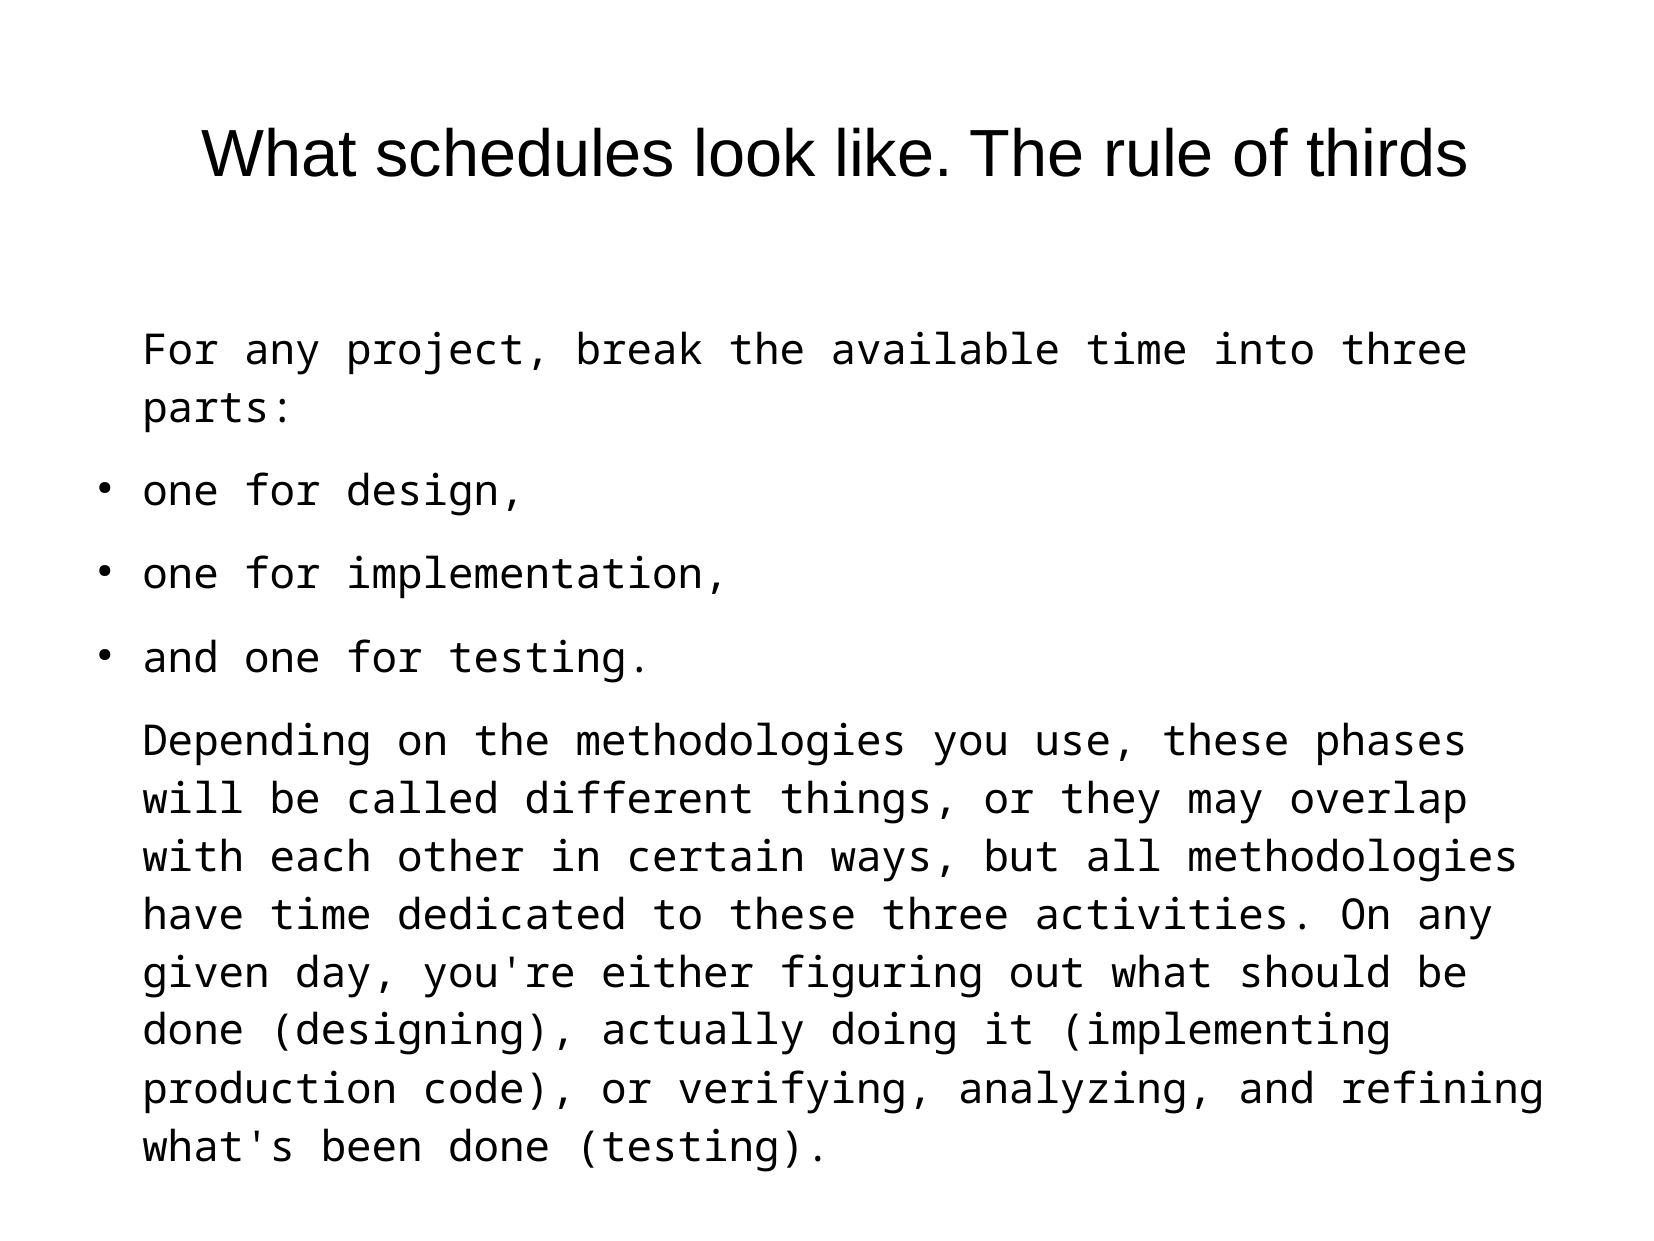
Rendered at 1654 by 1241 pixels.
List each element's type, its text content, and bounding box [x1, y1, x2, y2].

list For any project, break the available time into three parts: one for design, one for implementation, and one for testing. Depending on the methodologies you use, these phases will be called different things, or they may overlap with each other in certain ways, but all methodologies have time dedicated to these three activities. On any given day, you're either figuring out what should be done (designing), actually doing it (implementing production code), or verifying, analyzing, and refining what's been done (testing). [82, 236, 1571, 1182]
title What schedules look like. The rule of thirds [82, 49, 1571, 236]
